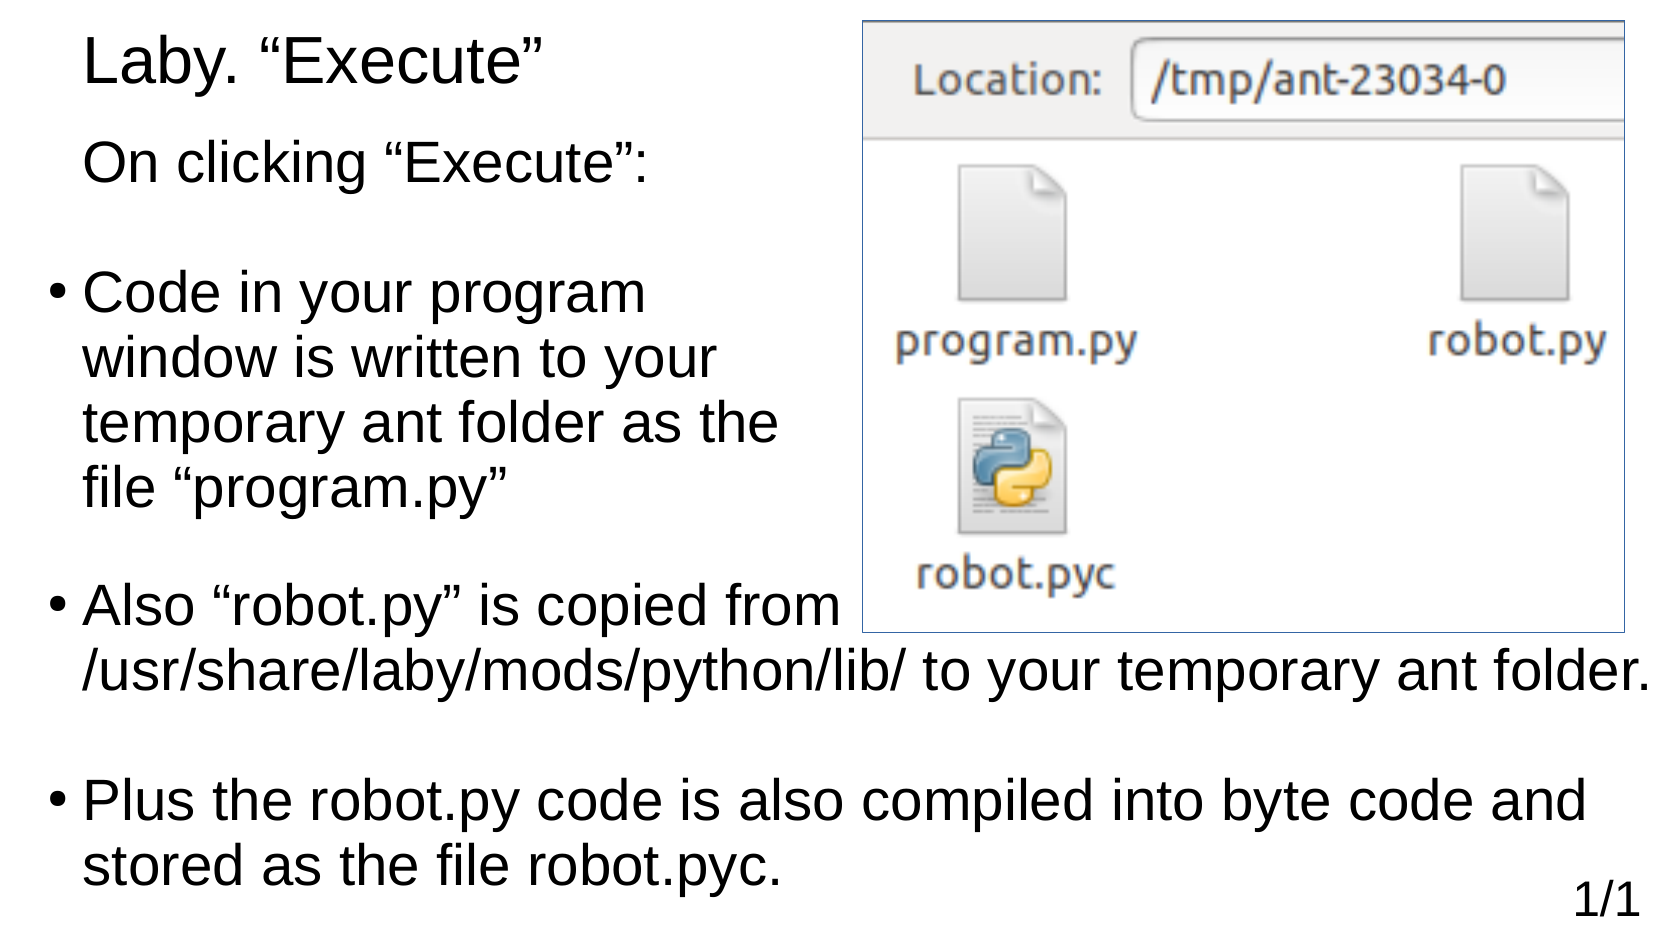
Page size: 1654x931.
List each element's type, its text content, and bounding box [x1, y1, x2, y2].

picture [862, 21, 1625, 572]
title Laby. “Execute” [82, 22, 862, 98]
text_box Also “robot.py” is copied from /usr/share/laby/mods/python/lib/ to your temporary ant folder. Plus the robot.py code is also compiled into byte code and stored as the file robot.pyc. [47, 572, 1654, 898]
subtitle [82, 129, 862, 572]
subtitle [1625, 129, 1630, 572]
title 1/1 [1523, 871, 1642, 931]
text_box On clicking “Execute”: Code in your program window is written to your temporary ant folder as the file “program.py” [47, 129, 827, 521]
